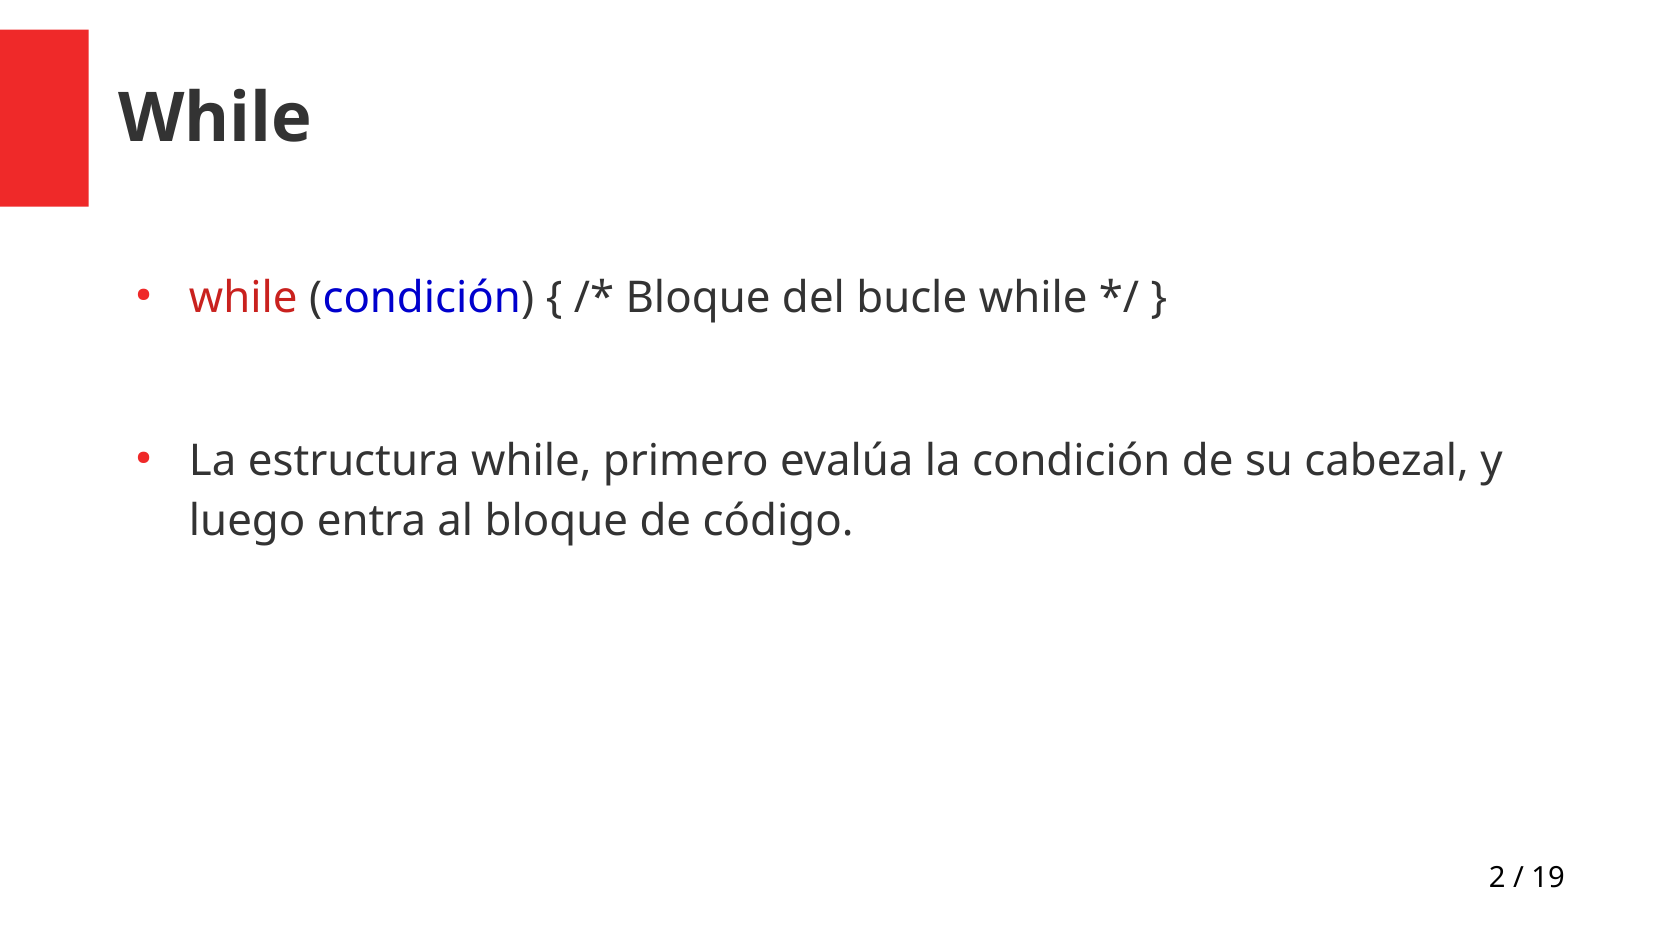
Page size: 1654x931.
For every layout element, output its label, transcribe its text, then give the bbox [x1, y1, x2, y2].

title While [118, 37, 1571, 193]
list while (condición) { /* Bloque del bucle while */ } La estructura while, primero evalúa la condición de su cabezal, y luego entra al bloque de código. [118, 265, 1536, 806]
